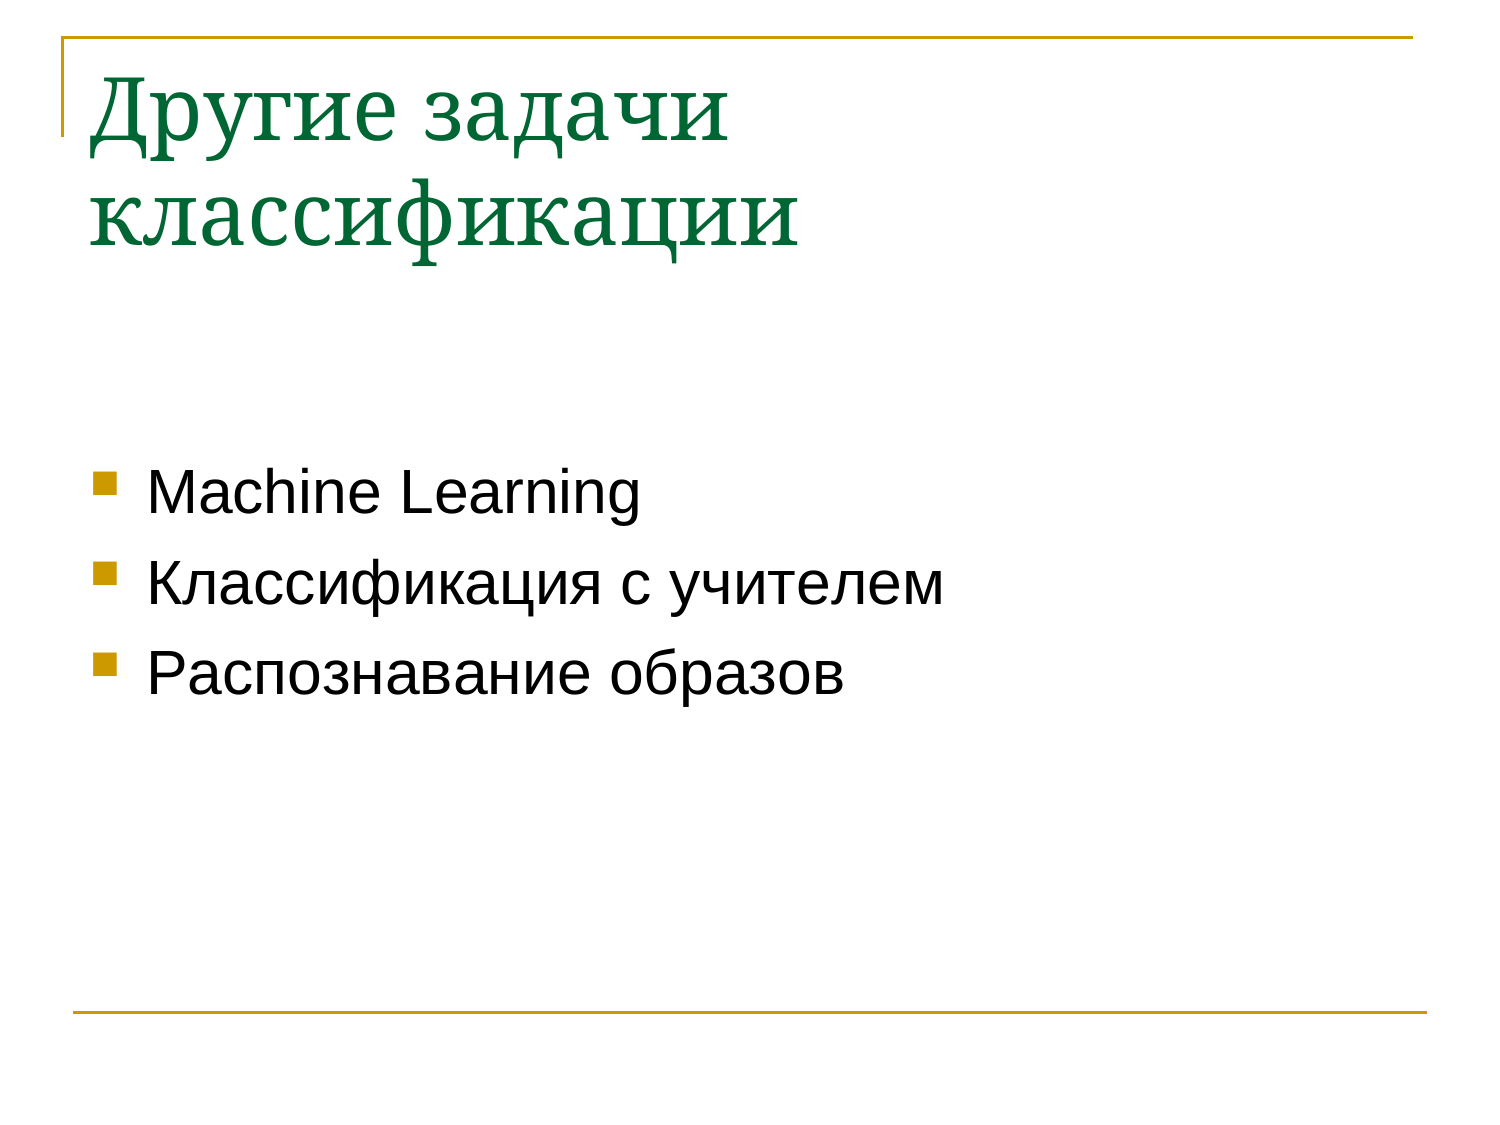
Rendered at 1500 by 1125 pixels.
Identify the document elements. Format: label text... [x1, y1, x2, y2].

title Другие задачи классификации [75, 45, 1426, 233]
list Machine Learning Классификация с учителем Распознавание образов [75, 262, 1426, 1006]
